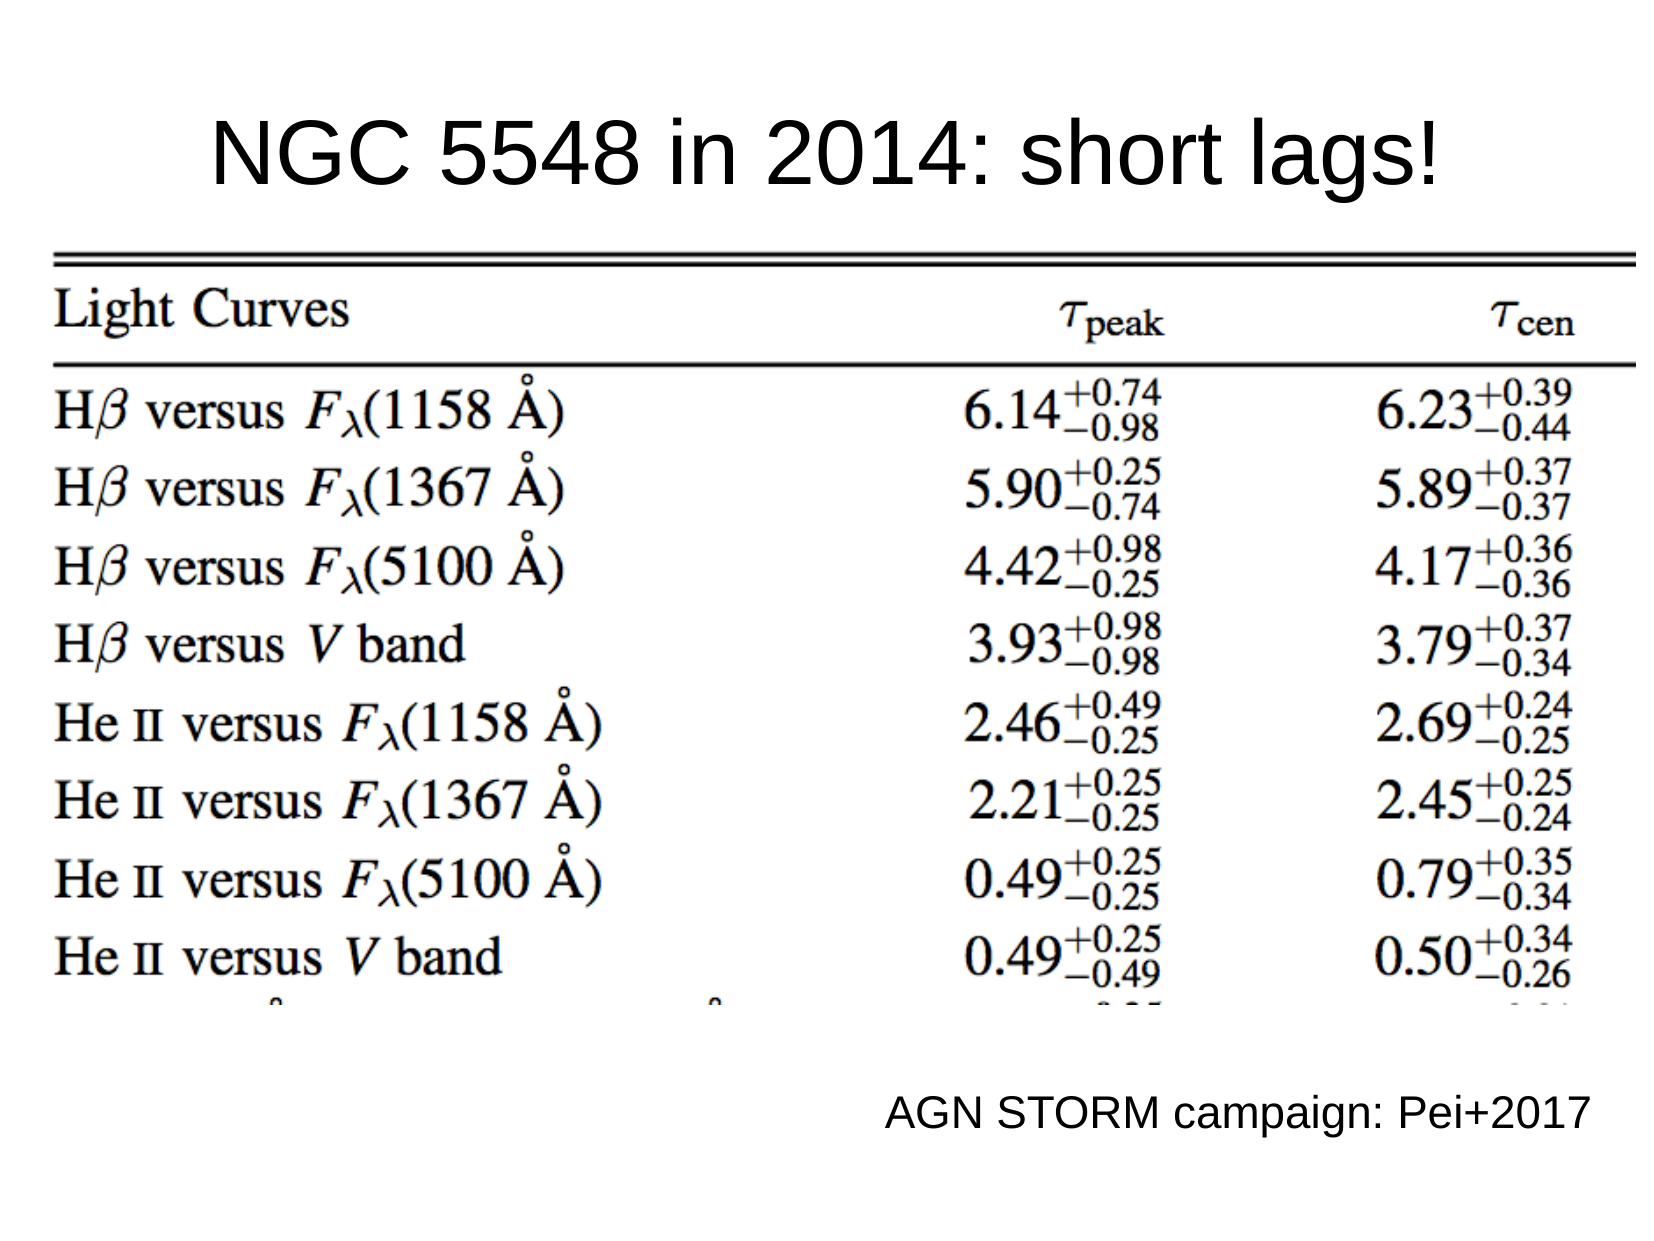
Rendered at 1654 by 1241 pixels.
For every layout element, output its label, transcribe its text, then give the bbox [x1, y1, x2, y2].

text_box AGN STORM campaign: Pei+2017 [870, 1080, 1609, 1147]
title NGC 5548 in 2014: short lags! [82, 49, 1571, 239]
picture [6, 239, 1636, 1006]
